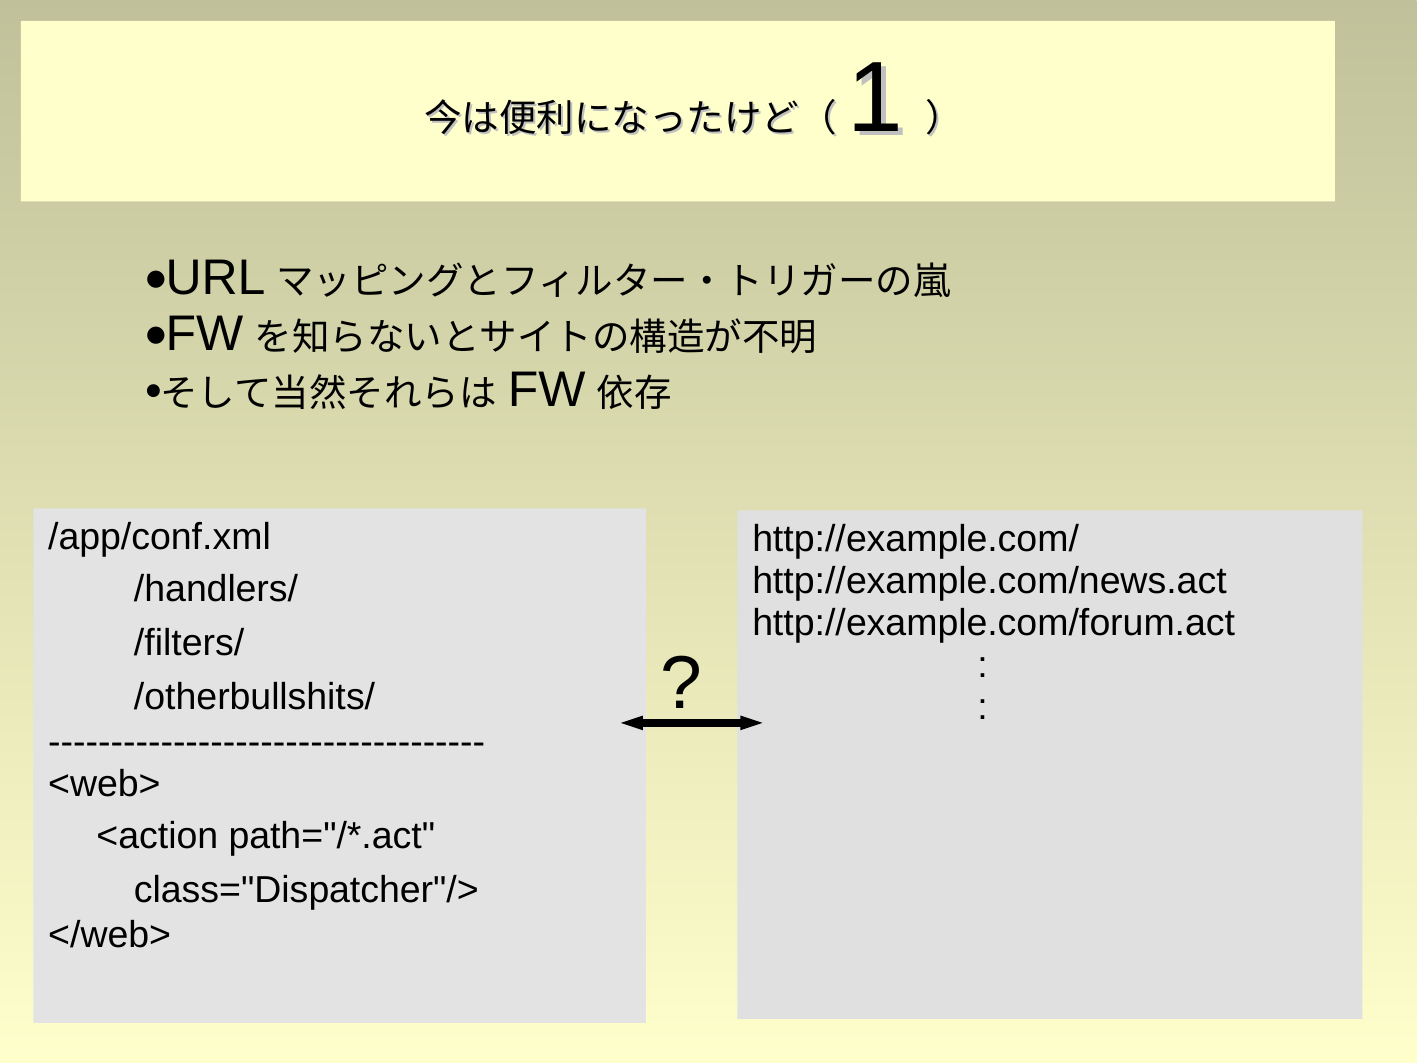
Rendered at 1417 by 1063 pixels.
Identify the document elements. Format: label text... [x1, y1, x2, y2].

text_box http://example.com/ http://example.com/news.act http://example.com/forum.act : : [737, 510, 1363, 1019]
text_box /app/conf.xml /handlers/ /filters/ /otherbullshits/ ----------------------------------- <web> <action path="/*.act" class="Dispatcher"/> </web> [33, 508, 646, 1023]
text_box [20, 20, 1335, 202]
text_box URLマッピングとフィルター・トリガーの嵐 FWを知らないとサイトの構造が不明 そして当然それらはFW依存 [131, 241, 1259, 457]
text_box ? [612, 633, 751, 746]
text_box 今は便利になったけど（1） [22, 33, 1365, 180]
